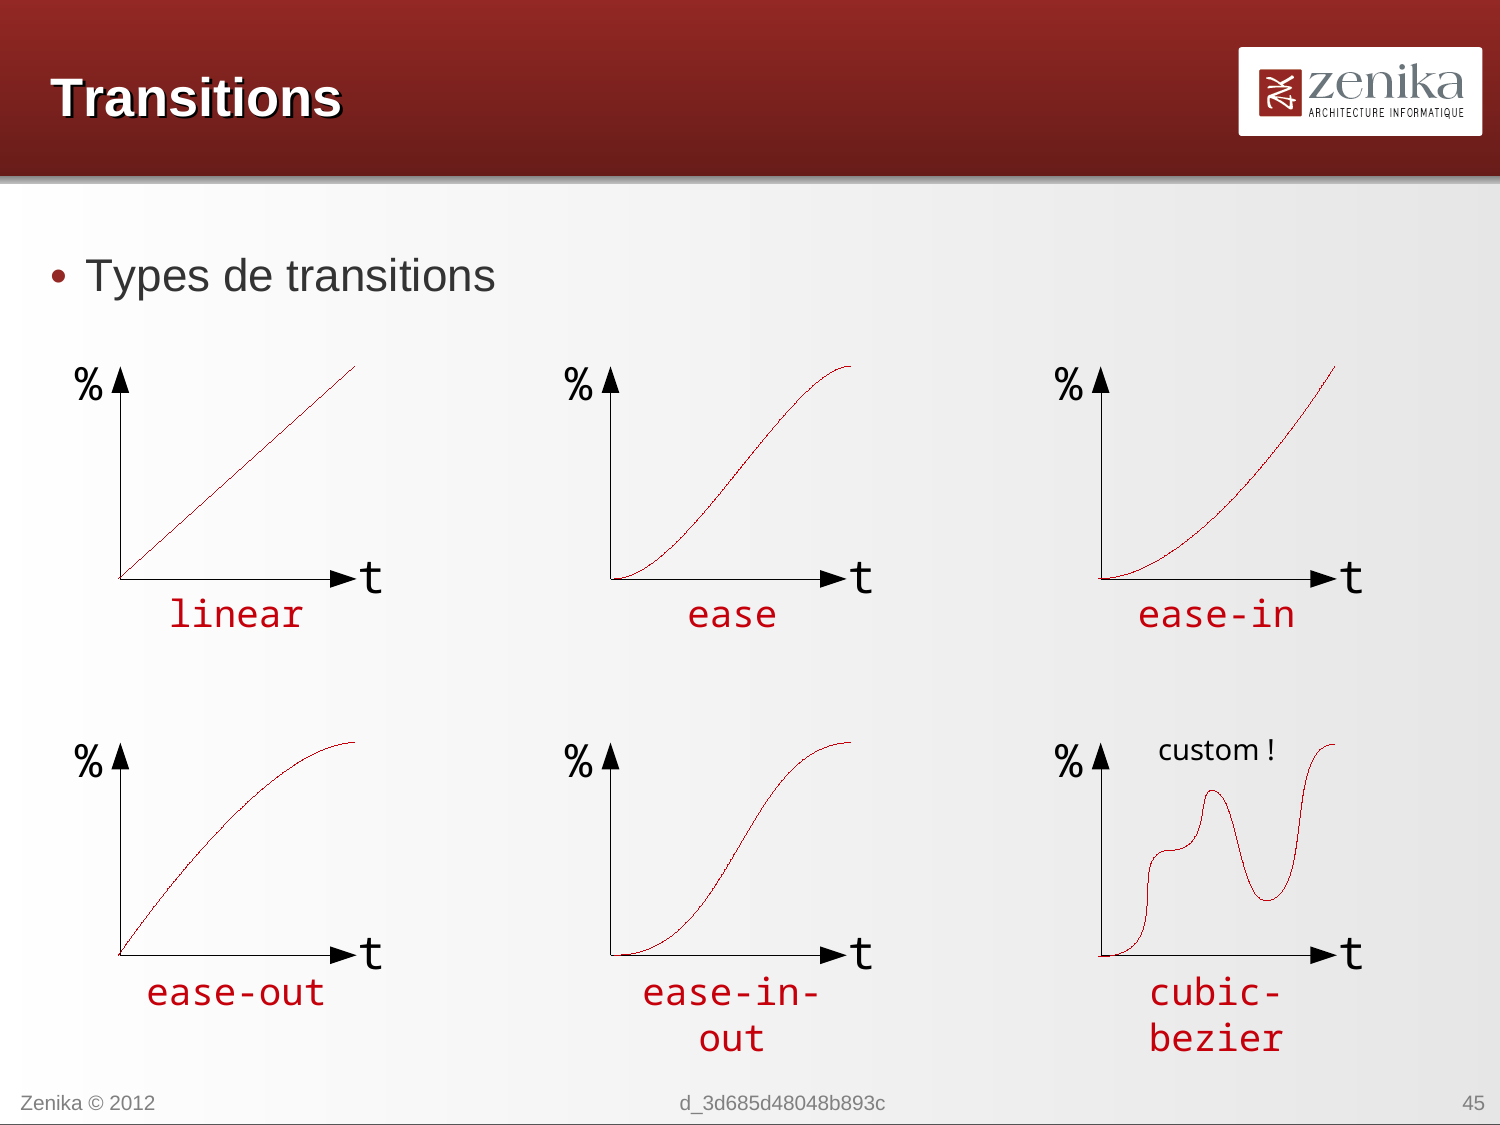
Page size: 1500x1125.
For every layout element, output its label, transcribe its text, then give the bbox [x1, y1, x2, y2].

list Types de transitions [50, 249, 1435, 1079]
title Transitions [50, 15, 1206, 180]
text_box % [47, 344, 130, 416]
text_box % [1027, 344, 1111, 416]
text_box % [537, 344, 621, 416]
text_box custom ! [1098, 720, 1335, 796]
text_box ease-out [118, 956, 355, 1020]
text_box cubic-bezier [1098, 956, 1335, 1056]
text_box % [537, 720, 621, 793]
text_box t [314, 912, 398, 985]
text_box % [47, 720, 130, 793]
picture [1257, 58, 1464, 125]
text_box ease [614, 578, 851, 642]
text_box % [1027, 720, 1098, 793]
text_box ease-in [1098, 578, 1335, 642]
text_box t [1294, 536, 1378, 609]
text_box t [804, 912, 888, 985]
text_box ease-in-out [614, 956, 851, 1020]
text_box t [804, 536, 888, 609]
text_box t [314, 536, 398, 609]
text_box t [1294, 912, 1378, 985]
text_box linear [118, 578, 355, 642]
